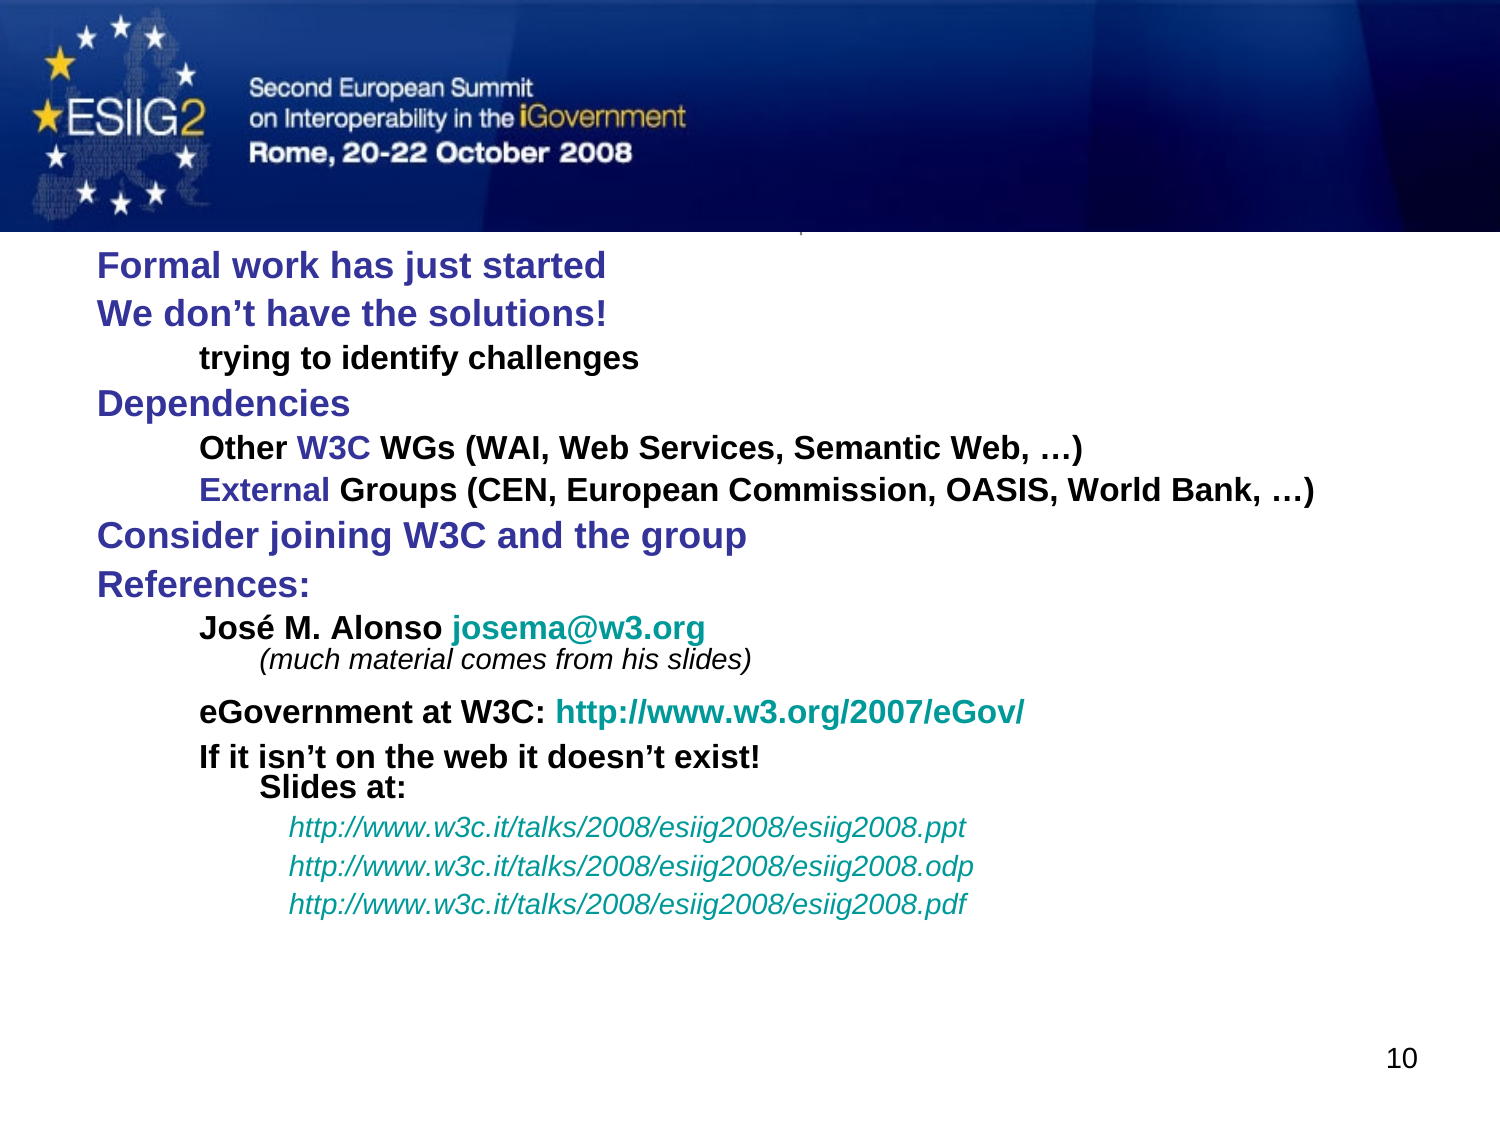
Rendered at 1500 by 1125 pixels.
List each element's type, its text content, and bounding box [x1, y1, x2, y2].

text_box <numero> [1371, 1031, 1423, 1082]
picture [0, 0, 1500, 232]
text_box ( DIAPOSITIVA TESTO CON ELENCO PUNTATO) HELVETICA 18pt [374, 232, 1070, 243]
list Formal work has just started We don’t have the solutions! trying to identify challenges Dependencies Other W3C WGs (WAI, Web Services, Semantic Web, …) External Groups (CEN, European Commission, OASIS, World Bank, …) Consider joining W3C and the group References: José M. Alonso josema@w3.org (much material comes from his slides) eGovernment at W3C: http://www.w3.org/2007/eGov/ If it isn’t on the web it doesn’t exist! Slides at: http://www.w3c.it/talks/2008/esiig2008/esiig2008.ppt http://www.w3c.it/talks/2008/esiig2008/esiig2008.odp http://www.w3c.it/talks/2008/esiig2008/esiig2008.pdf [88, 243, 1424, 1000]
